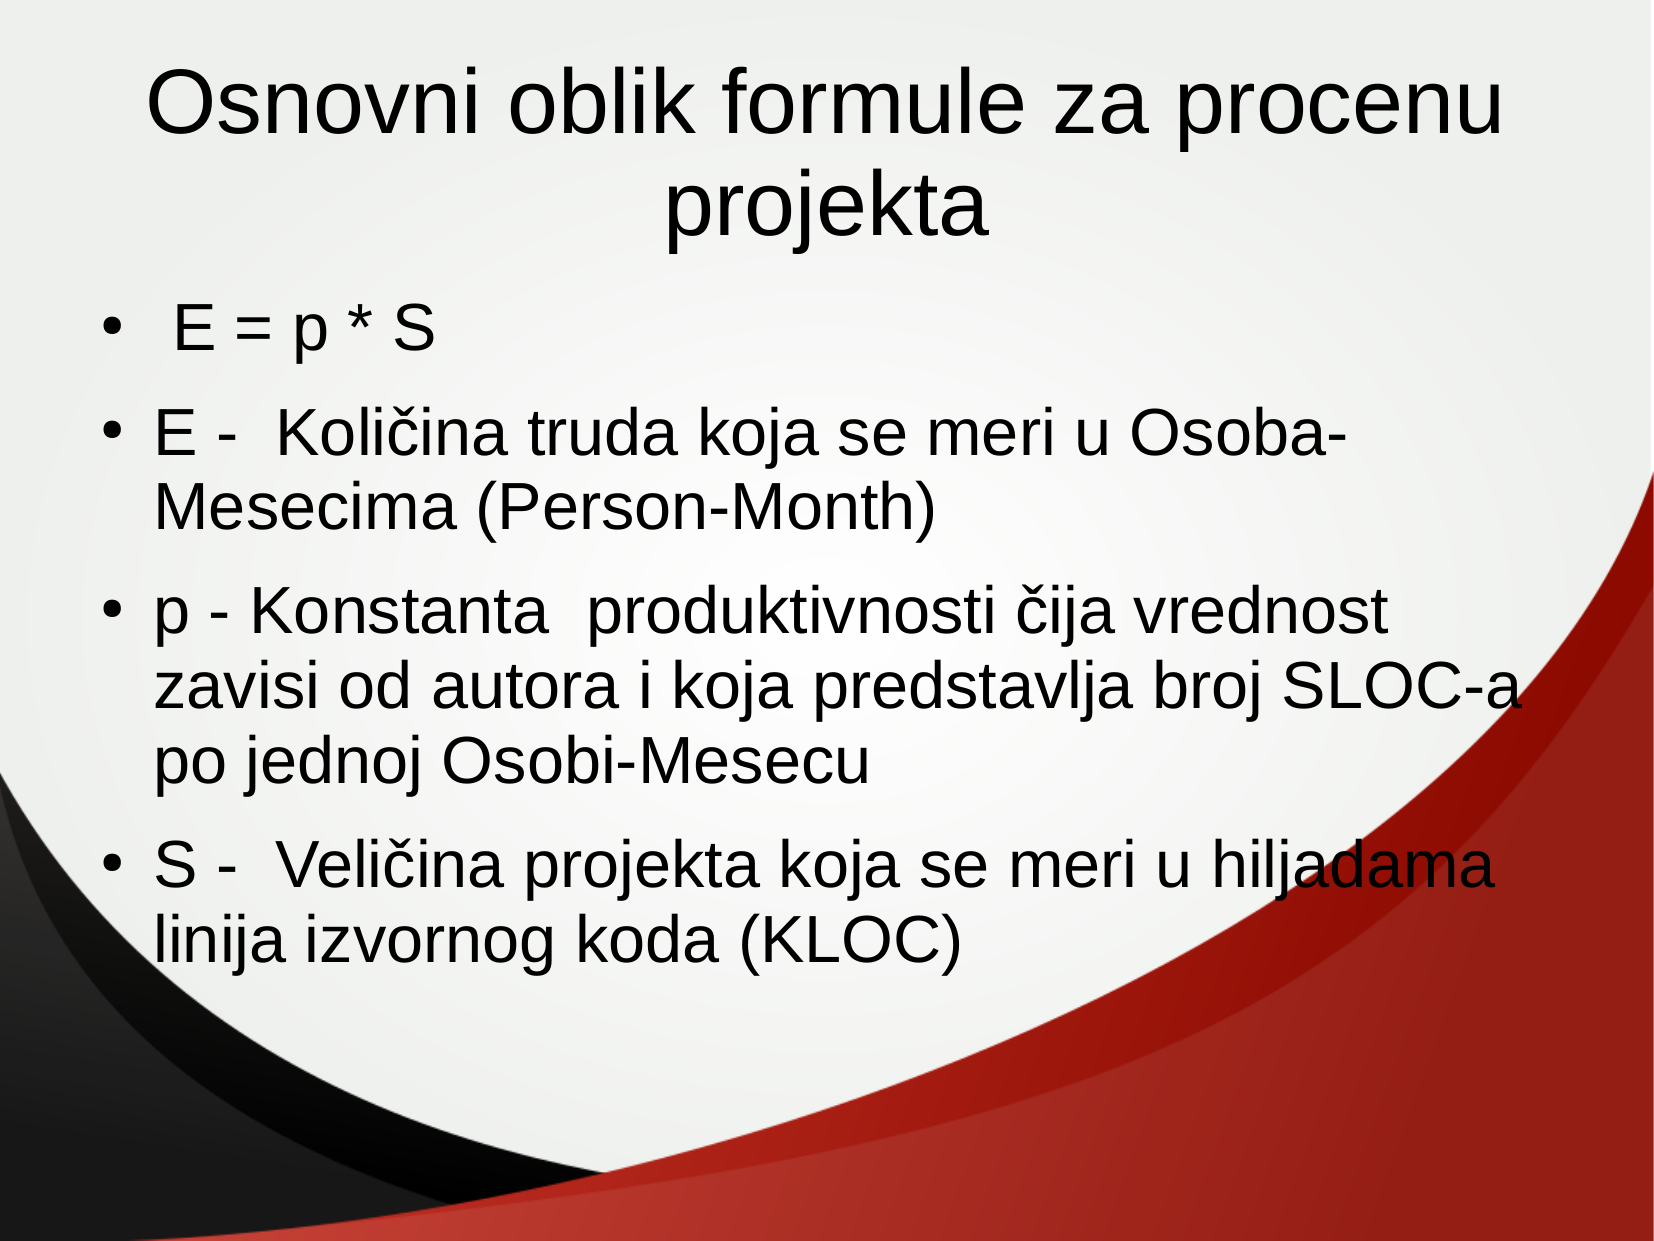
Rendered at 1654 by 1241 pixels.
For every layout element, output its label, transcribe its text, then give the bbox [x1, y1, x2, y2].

picture [0, 0, 1654, 1241]
list E = p * S E - Količina truda koja se meri u Osoba-Mesecima (Person-Month) p - Konstanta produktivnosti čija vrednost zavisi od autora i koja predstavlja broj SLOC-a po jednoj Osobi-Mesecu S - Veličina projekta koja se meri u hiljadama linija izvornog koda (KLOC) [82, 290, 1571, 1010]
title Osnovni oblik formule za procenu projekta [82, 49, 1571, 257]
